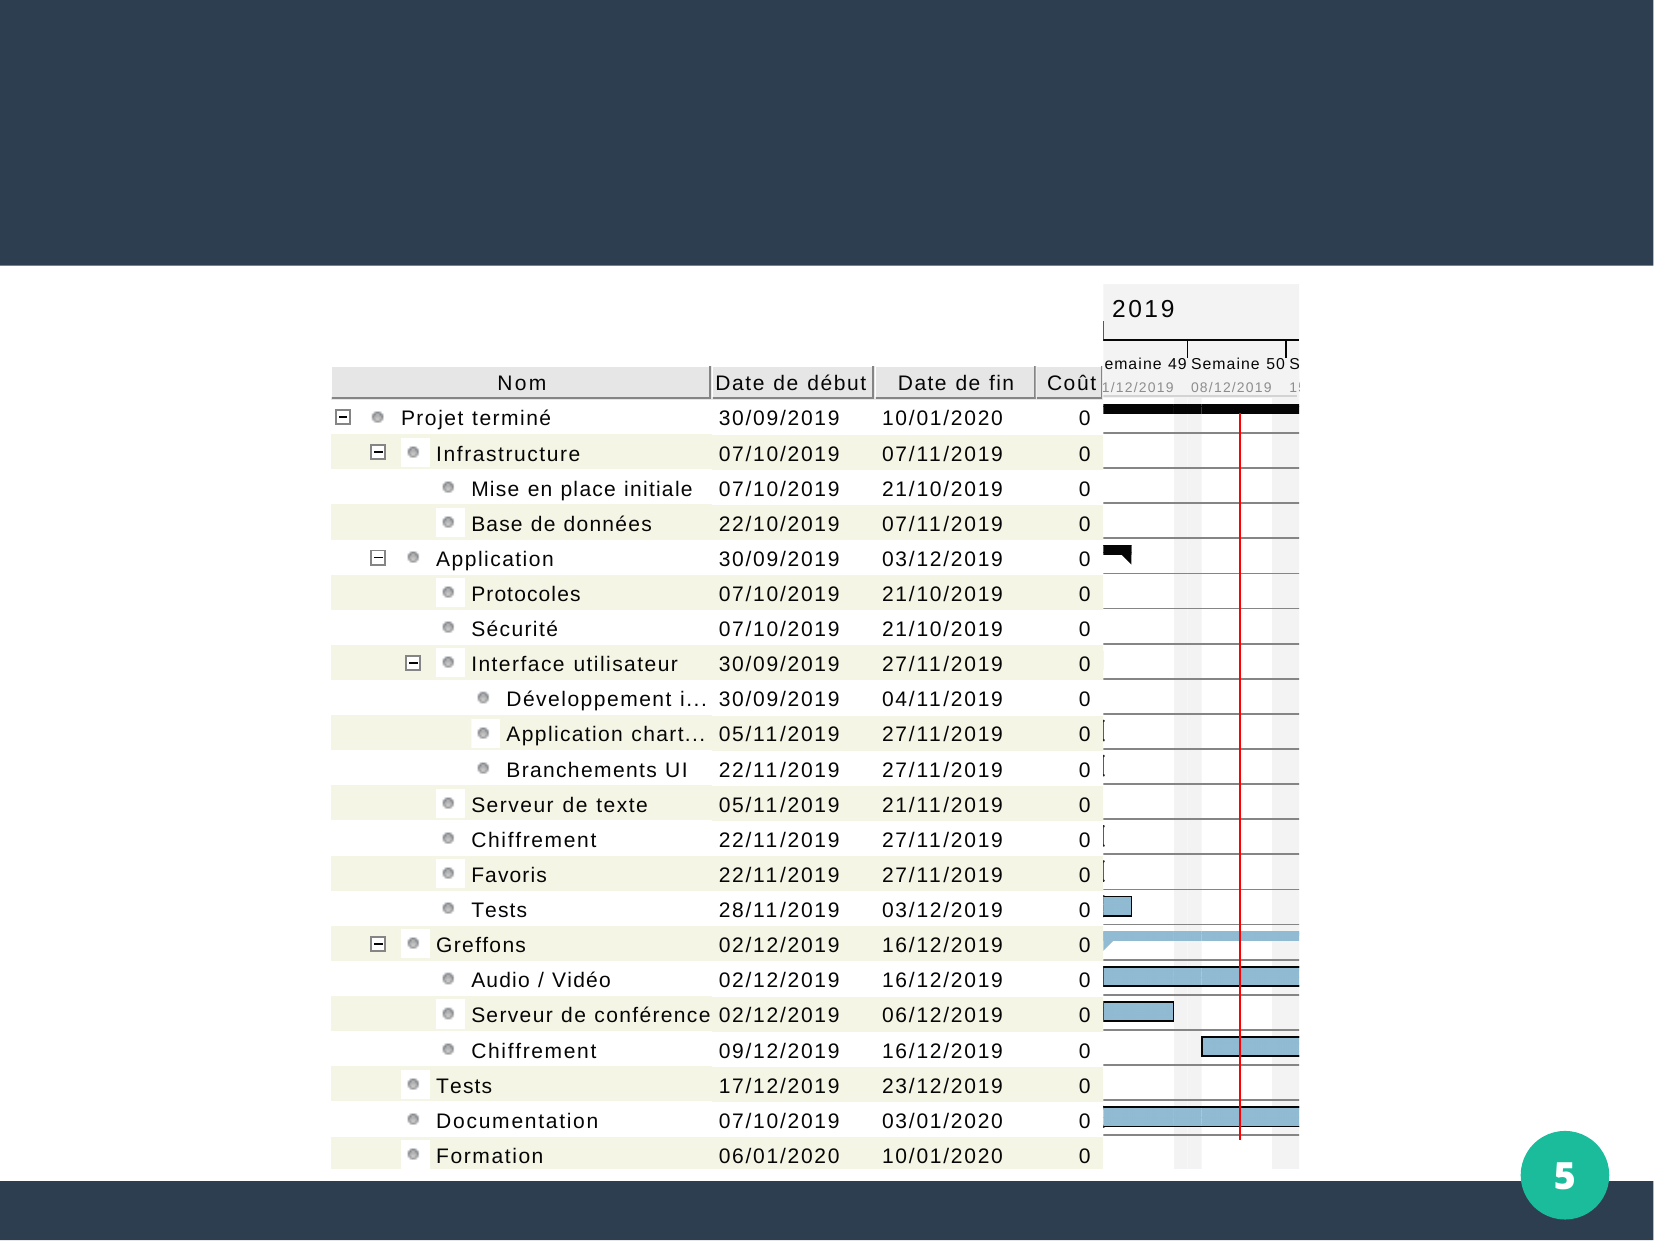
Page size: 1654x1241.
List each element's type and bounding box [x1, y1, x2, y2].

picture [324, 271, 1300, 1169]
